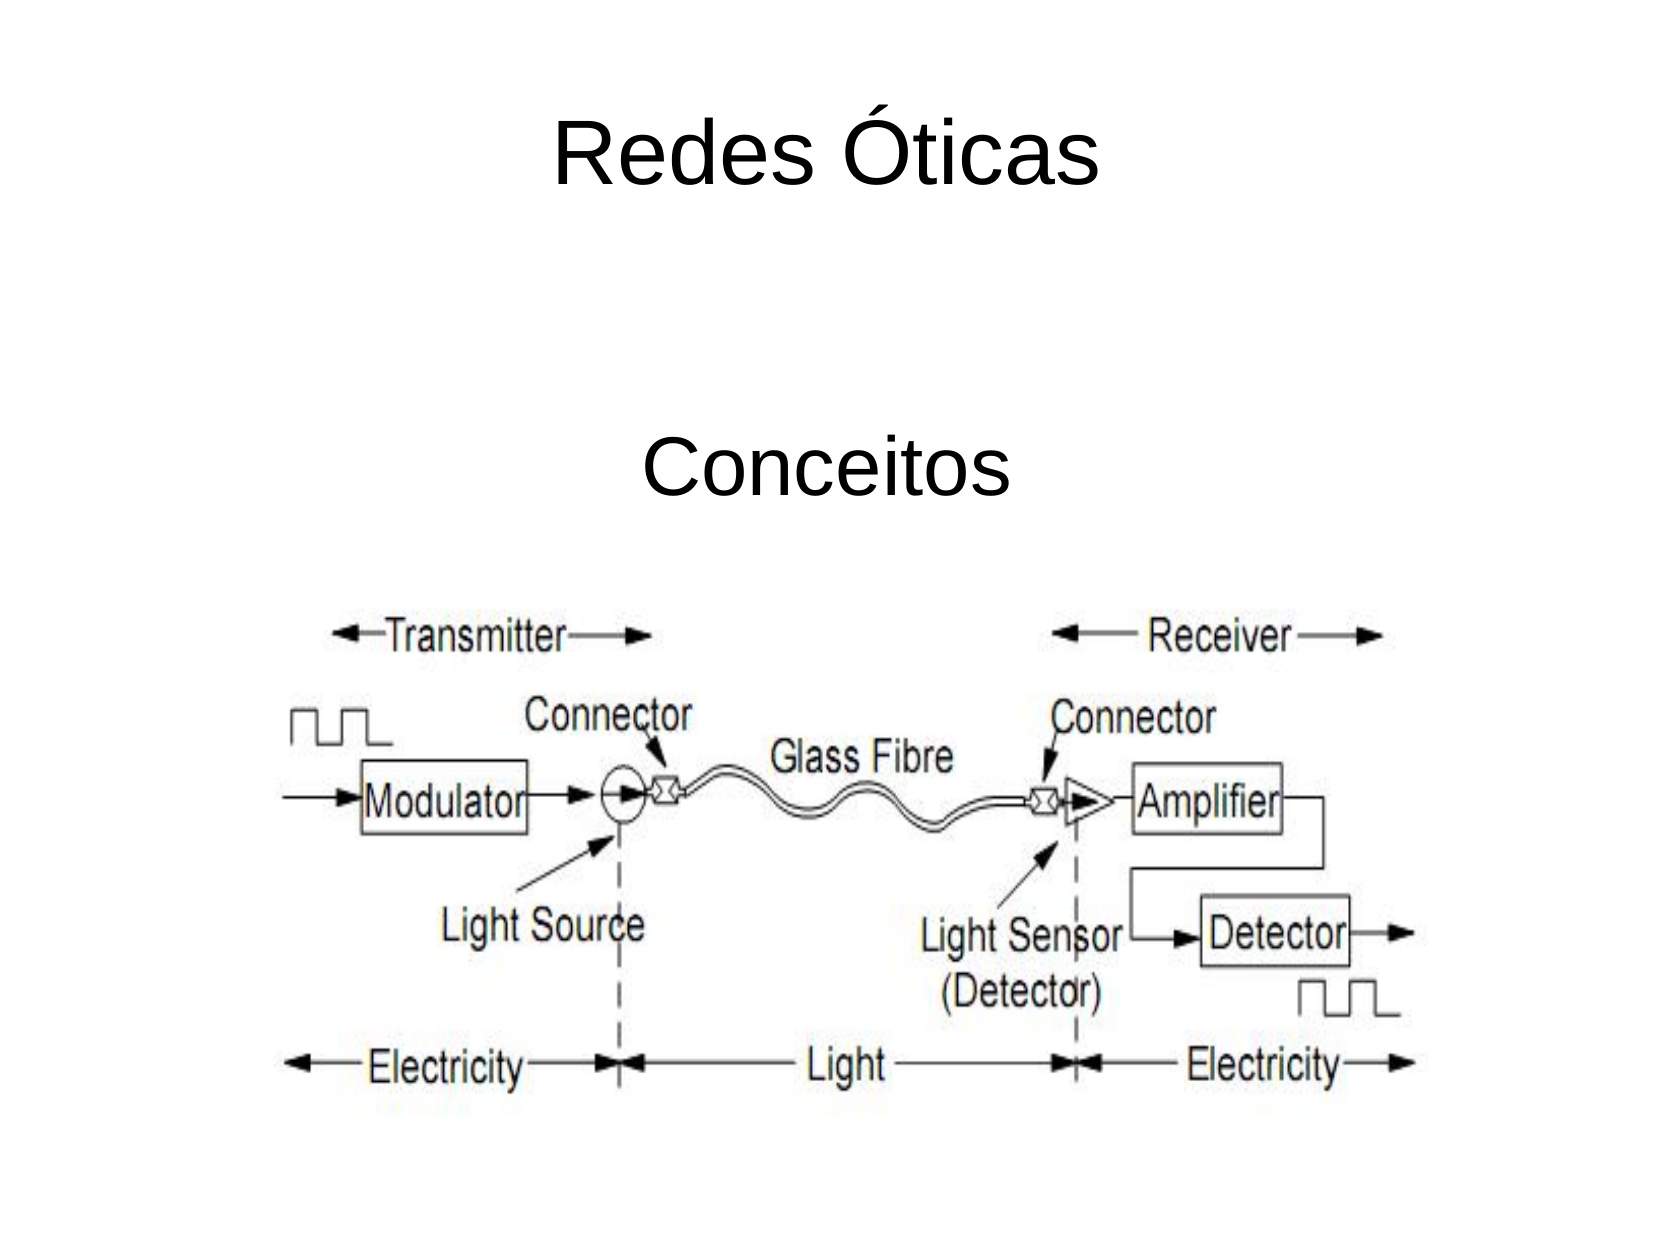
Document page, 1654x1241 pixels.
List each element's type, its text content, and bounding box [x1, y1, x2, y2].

subtitle Conceitos [82, 297, 1571, 1102]
title Redes Óticas [82, 56, 1571, 250]
picture [177, 568, 1477, 1152]
